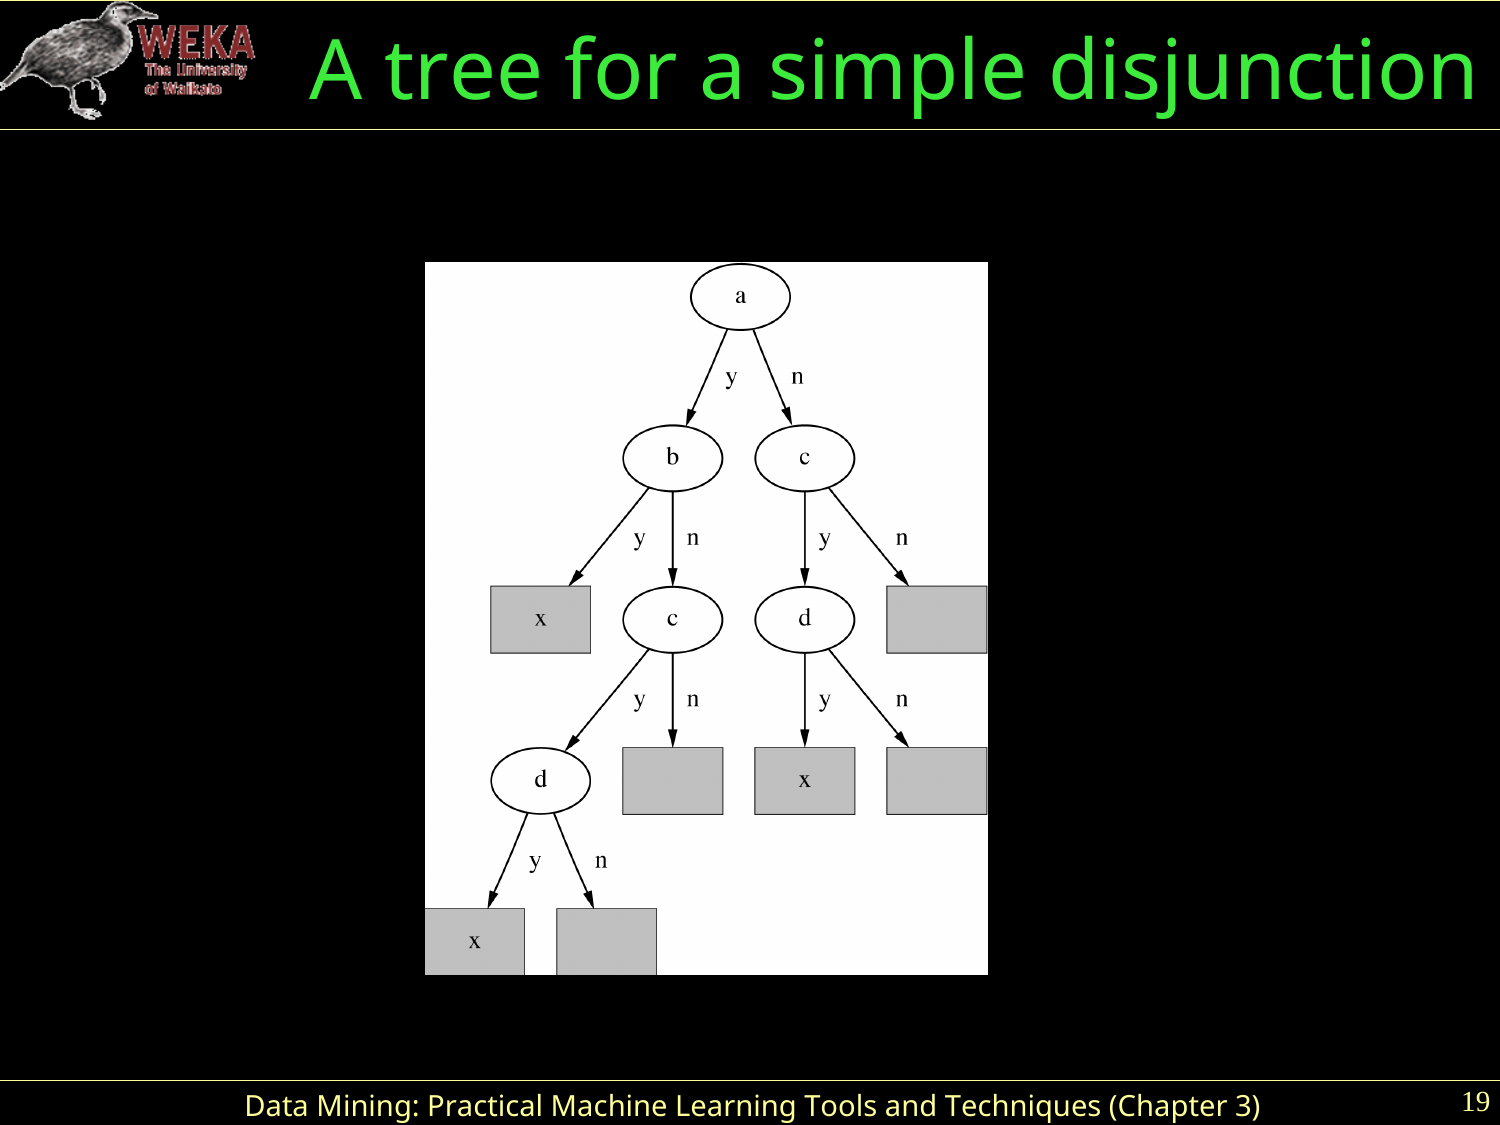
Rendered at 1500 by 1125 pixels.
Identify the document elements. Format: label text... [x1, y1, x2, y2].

title A tree for a simple disjunction [295, 0, 1500, 148]
picture [425, 262, 988, 976]
picture [0, 1, 266, 129]
